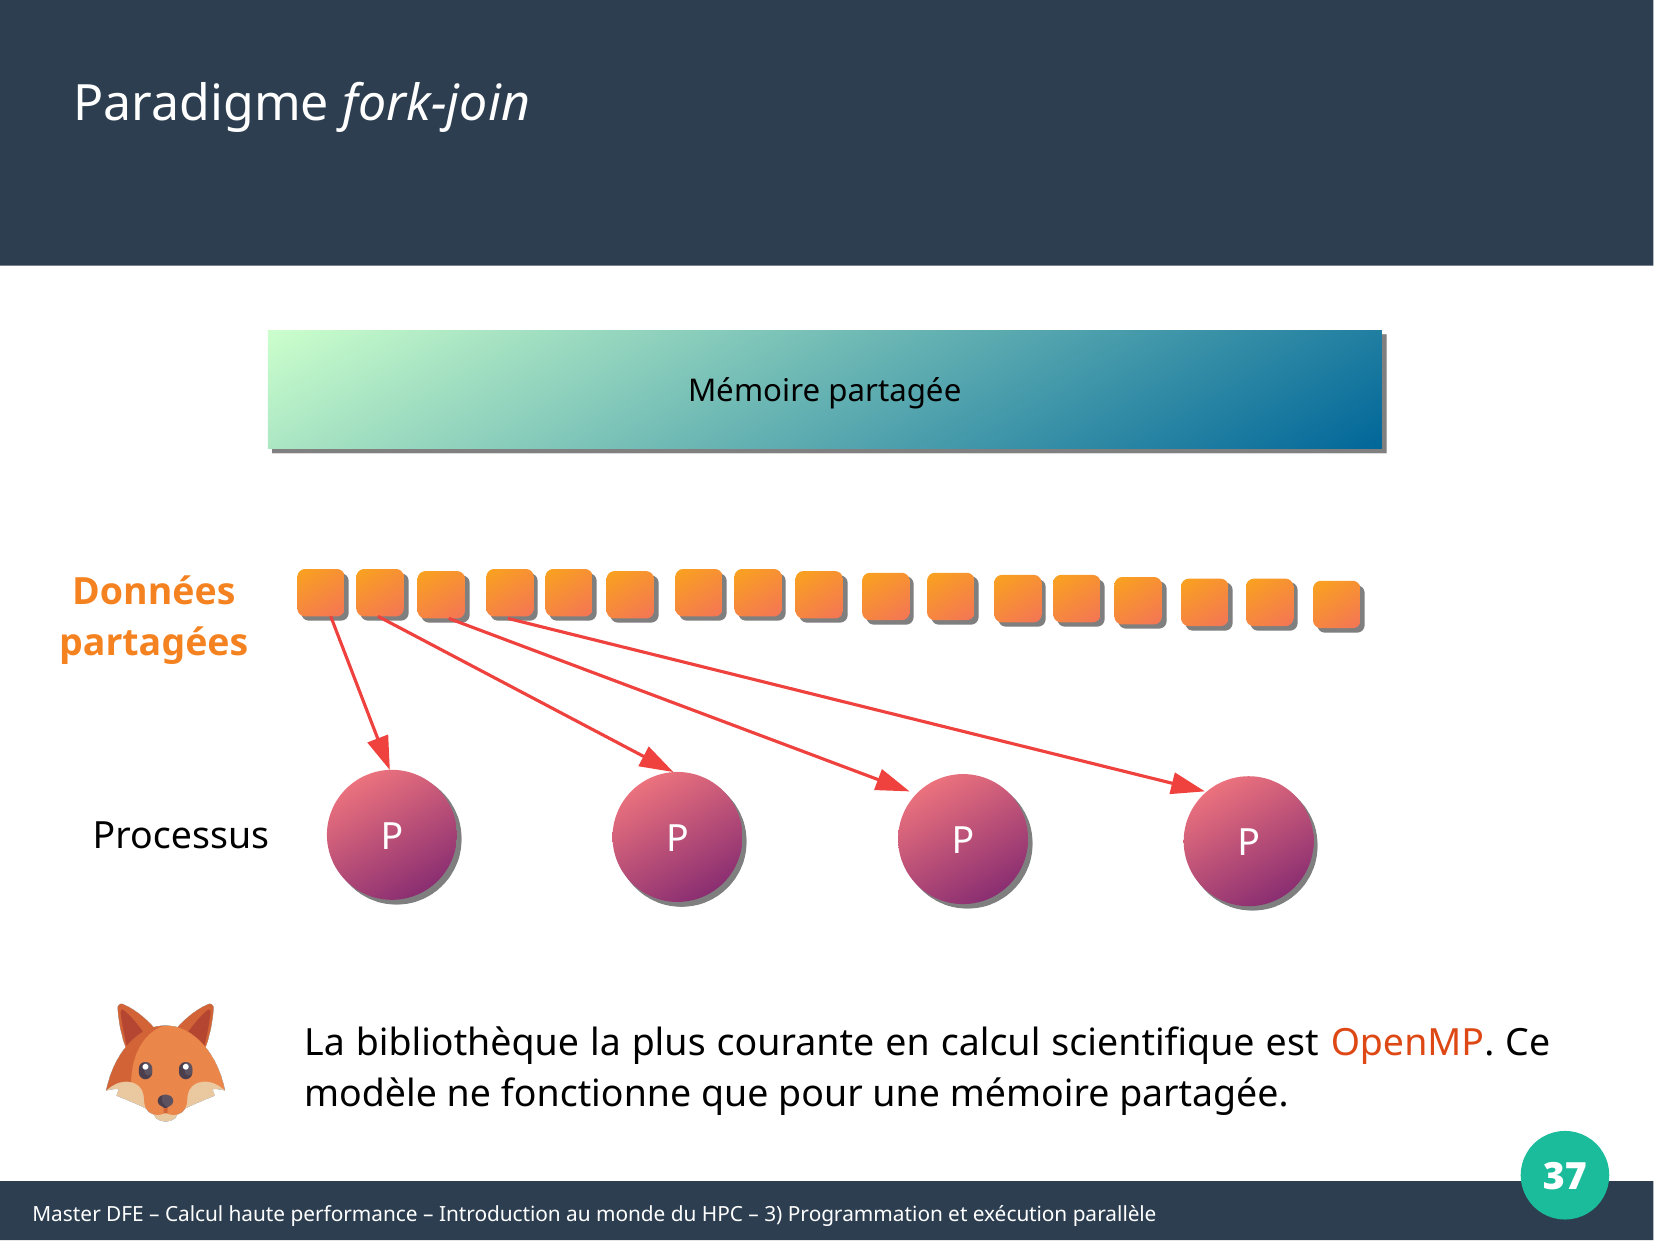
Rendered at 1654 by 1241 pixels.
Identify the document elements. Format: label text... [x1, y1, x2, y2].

text_box [675, 569, 723, 617]
text_box [1313, 580, 1361, 629]
text_box [795, 571, 843, 619]
text_box Données partagées [34, 557, 274, 674]
text_box P [1183, 776, 1314, 907]
text_box [1114, 577, 1162, 625]
text_box Master DFE – Calcul haute performance – Introduction au monde du HPC – 3) Programmation et exécution parallèle [17, 1191, 1436, 1235]
text_box La bibliothèque la plus courante en calcul scientifique est OpenMP. Ce modèle ne fonctionne que pour une mémoire partagée. [289, 1008, 1565, 1125]
text_box [1246, 578, 1294, 627]
text_box P [898, 774, 1029, 905]
picture [106, 1003, 225, 1123]
text_box [417, 571, 465, 619]
text_box [486, 569, 534, 617]
text_box [1181, 578, 1229, 627]
text_box Processus [61, 801, 301, 867]
text_box P [326, 769, 457, 900]
text_box [994, 574, 1042, 623]
text_box [606, 571, 654, 619]
text_box [545, 569, 593, 617]
text_box [862, 572, 910, 621]
text_box [297, 569, 345, 617]
text_box [927, 572, 975, 621]
text_box [356, 569, 404, 617]
text_box P [612, 771, 743, 902]
text_box [1053, 574, 1101, 623]
text_box Mémoire partagée [267, 330, 1382, 449]
text_box [734, 569, 782, 617]
text_box Paradigme fork-join [59, 59, 1619, 209]
